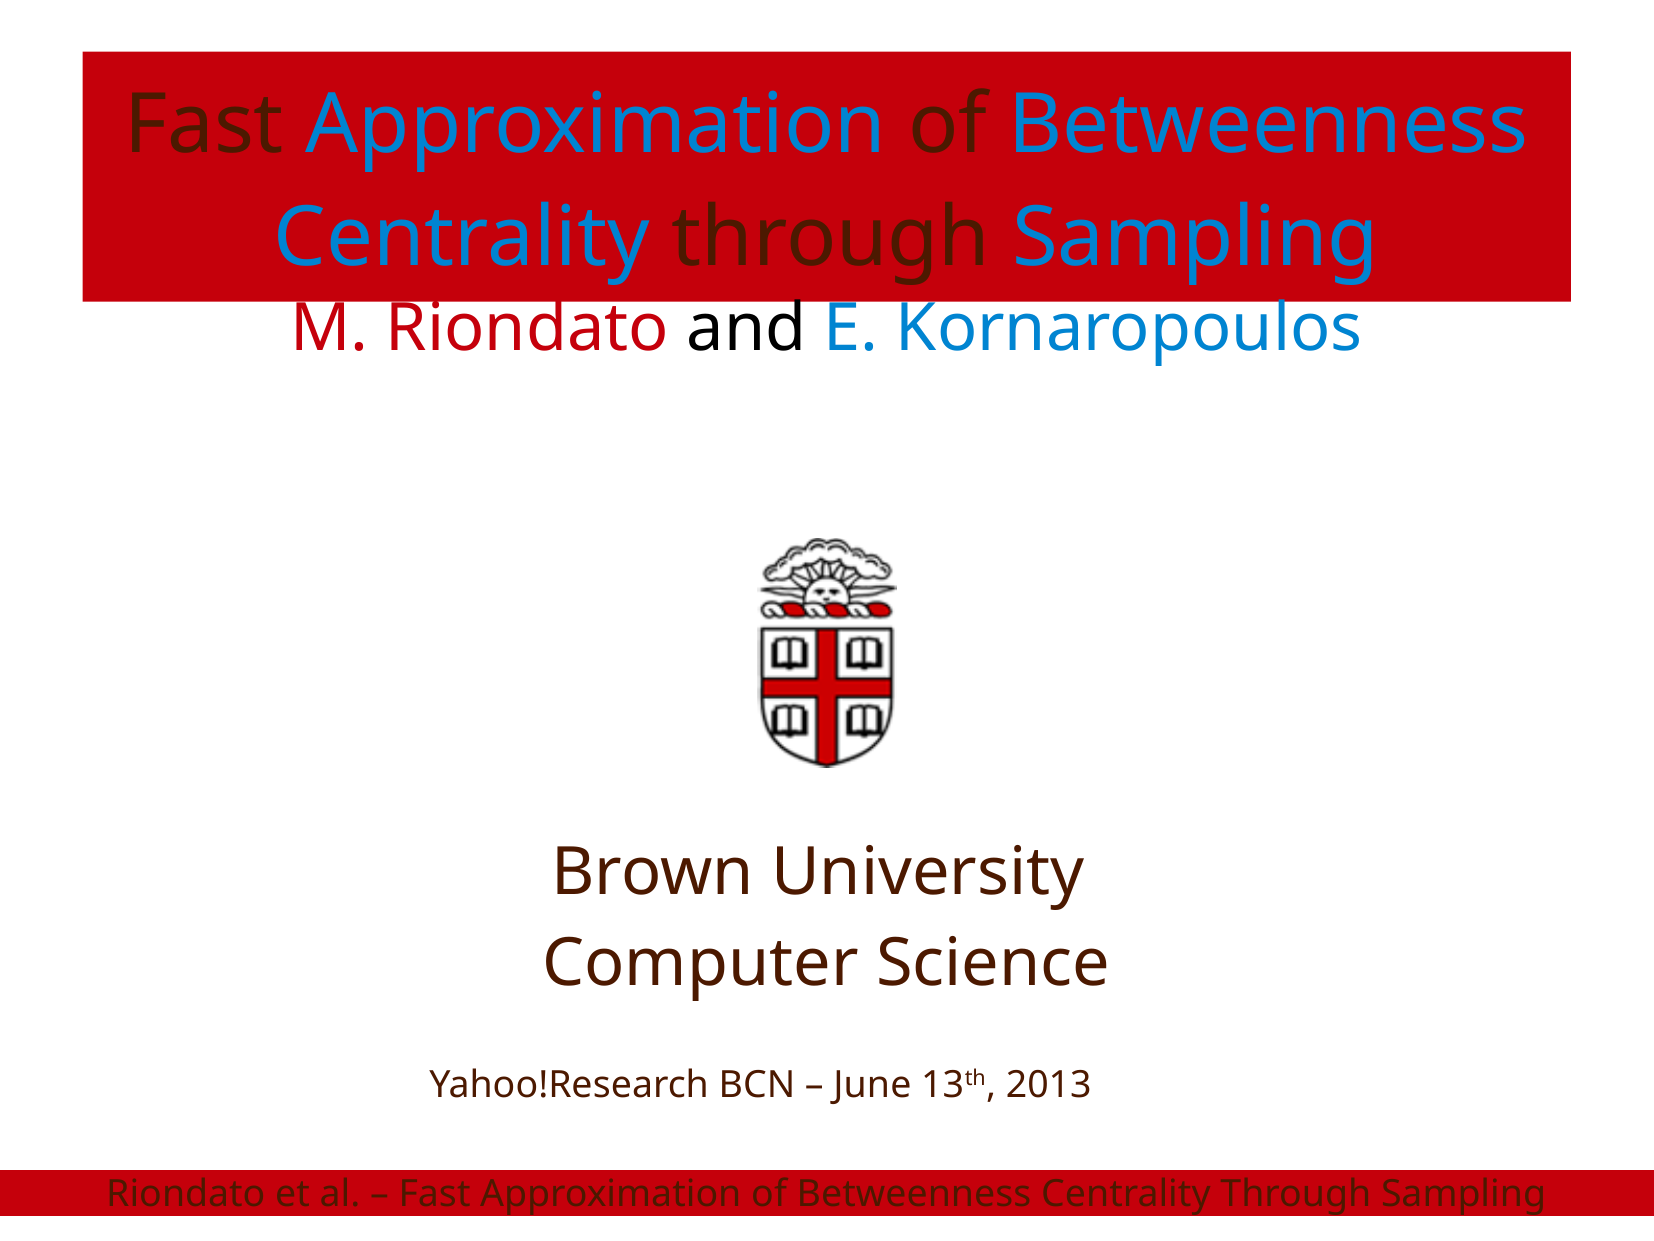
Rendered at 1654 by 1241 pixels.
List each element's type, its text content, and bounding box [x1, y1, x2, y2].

title Fast Approximation of Betweenness Centrality through Sampling [82, 51, 1571, 302]
text_box Yahoo!Research BCN – June 13th, 2013 [414, 1050, 1239, 1106]
subtitle M. Riondato and E. Kornaropoulos Brown University Computer Science [82, 372, 1571, 1093]
text_box Riondato et al. – Fast Approximation of Betweenness Centrality Through Sampling [0, 1170, 1654, 1216]
picture [757, 538, 897, 768]
